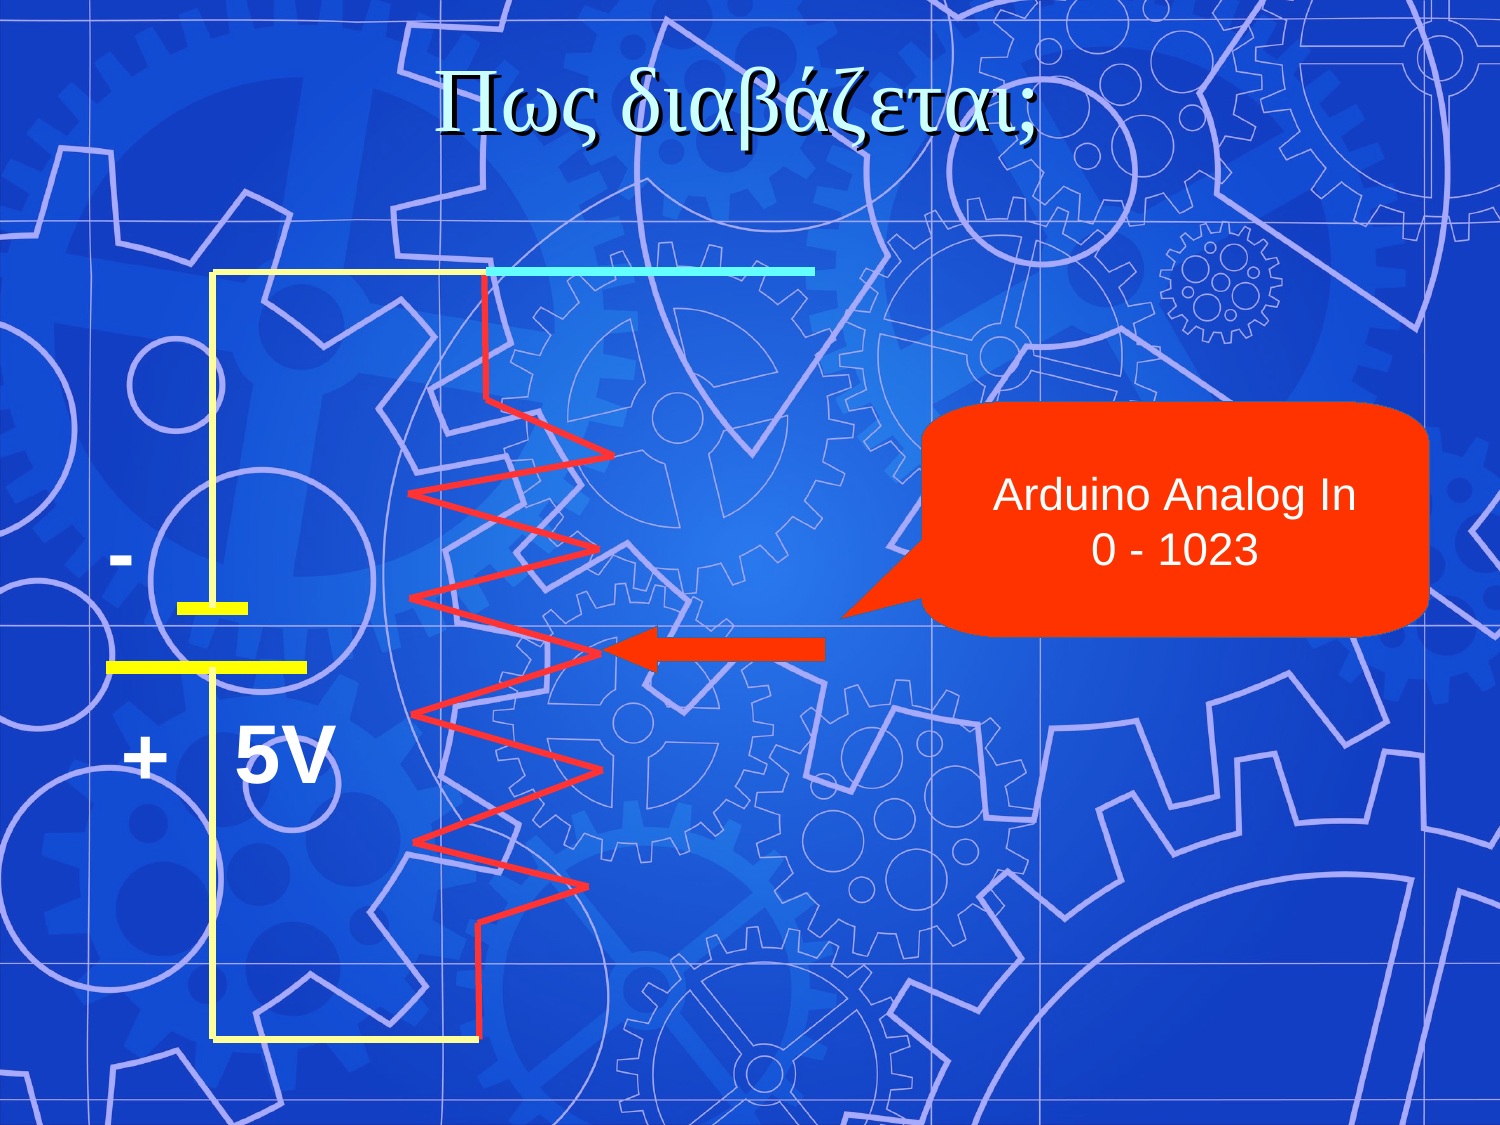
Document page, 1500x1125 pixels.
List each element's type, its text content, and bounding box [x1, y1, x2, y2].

text_box 5V [220, 692, 362, 820]
title Πως διαβάζεται; [35, 47, 1441, 142]
text_box + [82, 726, 198, 798]
text_box Arduino Analog In 0 - 1023 [839, 401, 1430, 638]
text_box - [92, 491, 164, 607]
picture [0, 0, 1500, 1125]
text_box [601, 625, 826, 674]
